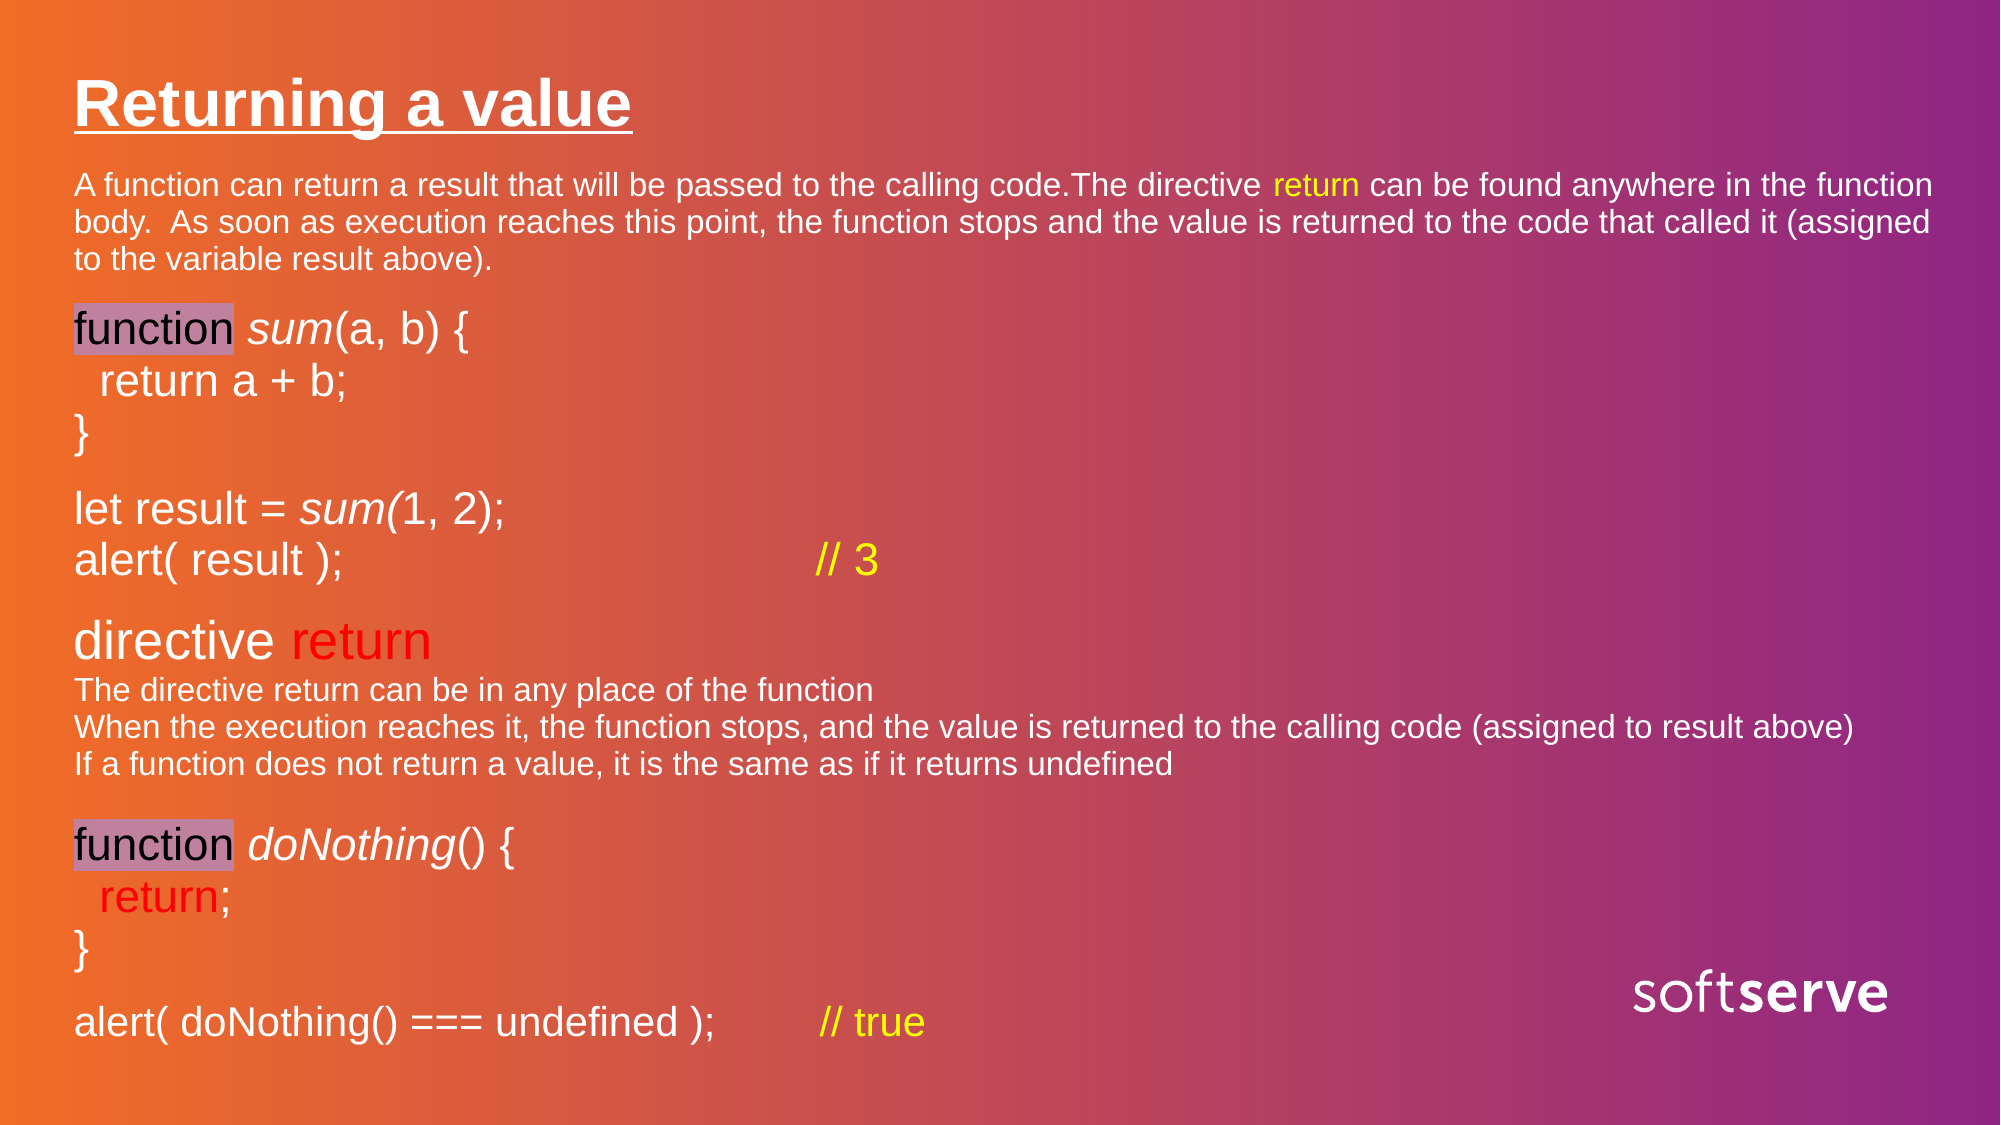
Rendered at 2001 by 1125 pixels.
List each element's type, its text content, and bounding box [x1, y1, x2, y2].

text_box Returning a value A function can return a result that will be passed to the calling code.The directive return can be found anywhere in the function body. As soon as execution reaches this point, the function stops and the value is returned to the code that called it (assigned to the variable result above). function sum(a, b) { return a + b; } let result = sum(1, 2); alert( result ); // 3 directive return The directive return can be in any place of the function When the execution reaches it, the function stops, and the value is returned to the calling code (assigned to result above) If a function does not return a value, it is the same as if it returns undefined function doNothing() { return; } alert( doNothing() === undefined ); // true [59, 59, 1949, 1125]
